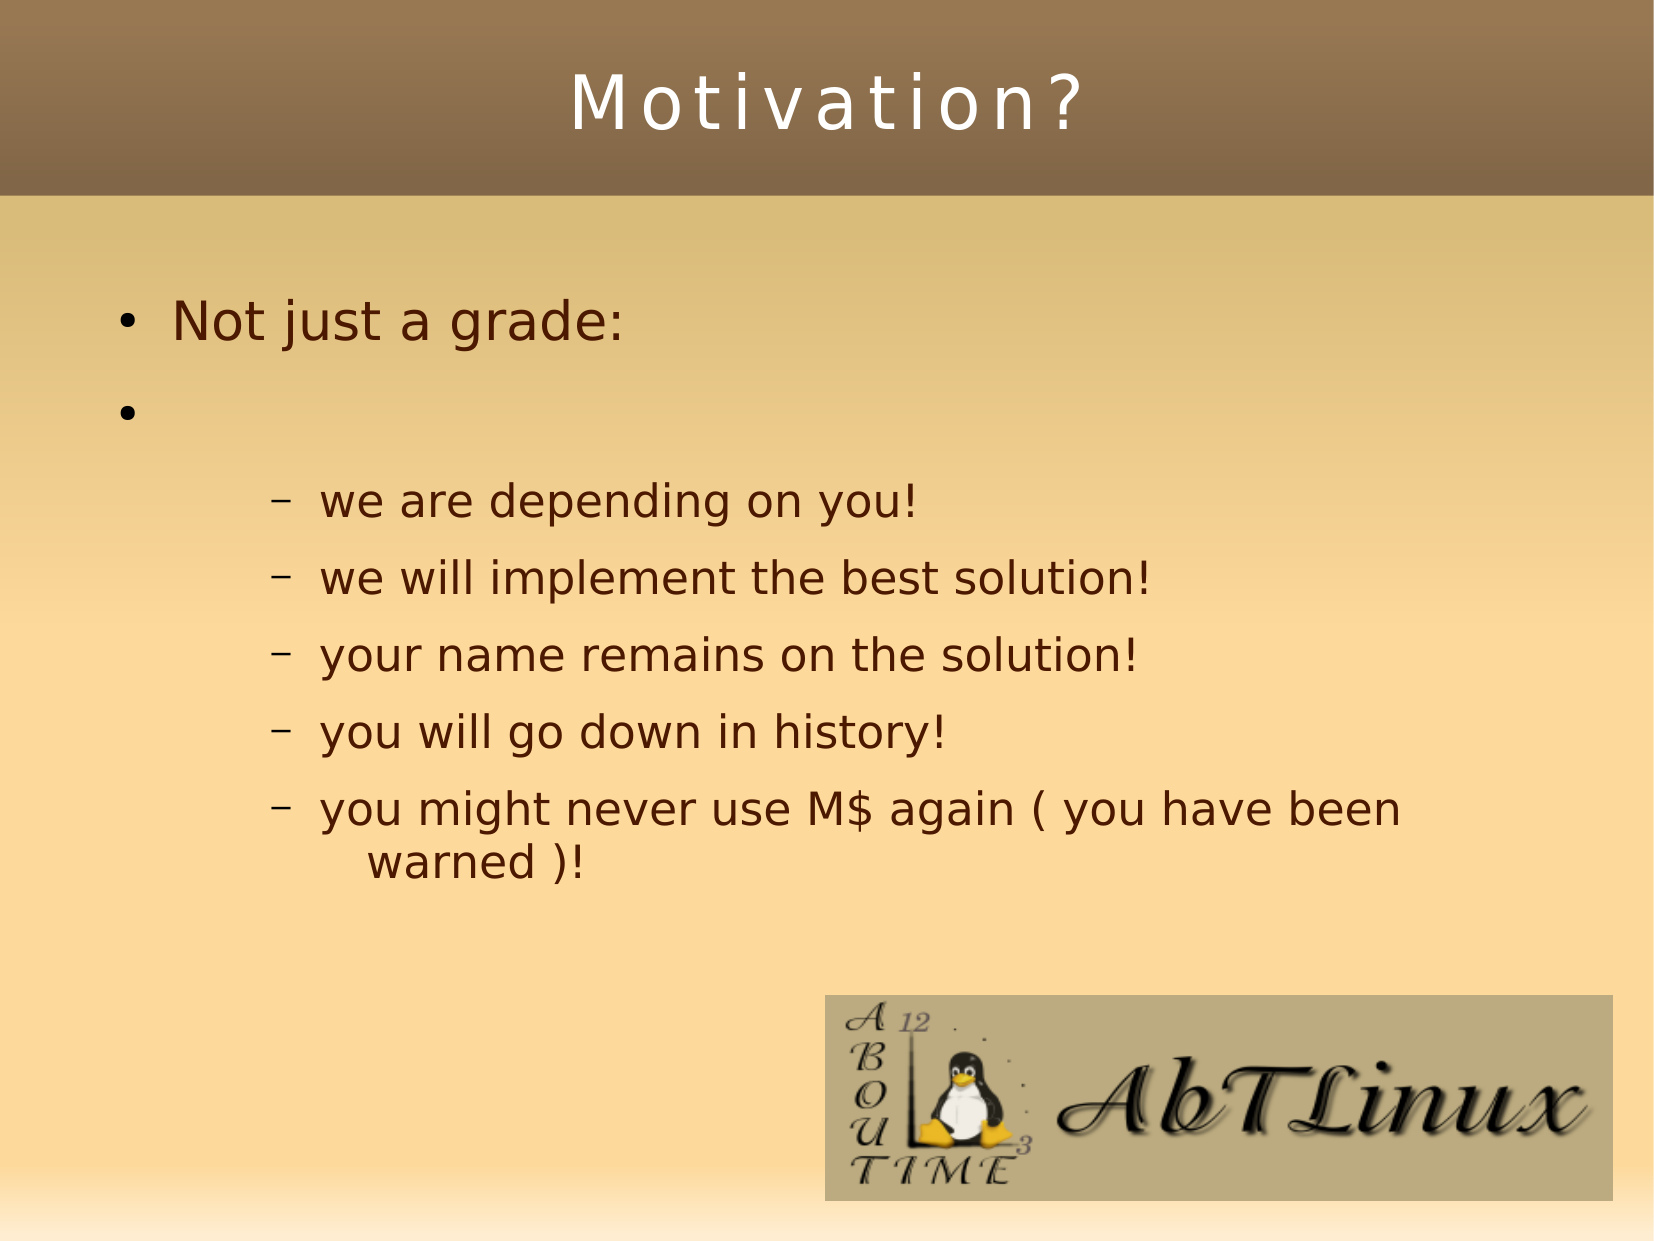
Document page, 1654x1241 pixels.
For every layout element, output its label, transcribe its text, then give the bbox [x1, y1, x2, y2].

picture [0, 0, 1654, 1241]
list Not just a grade: we are depending on you! we will implement the best solution! your name remains on the solution! you will go down in history! you might never use M$ again ( you have been warned )! [82, 290, 1571, 1109]
title Motivation? [59, 29, 1595, 178]
